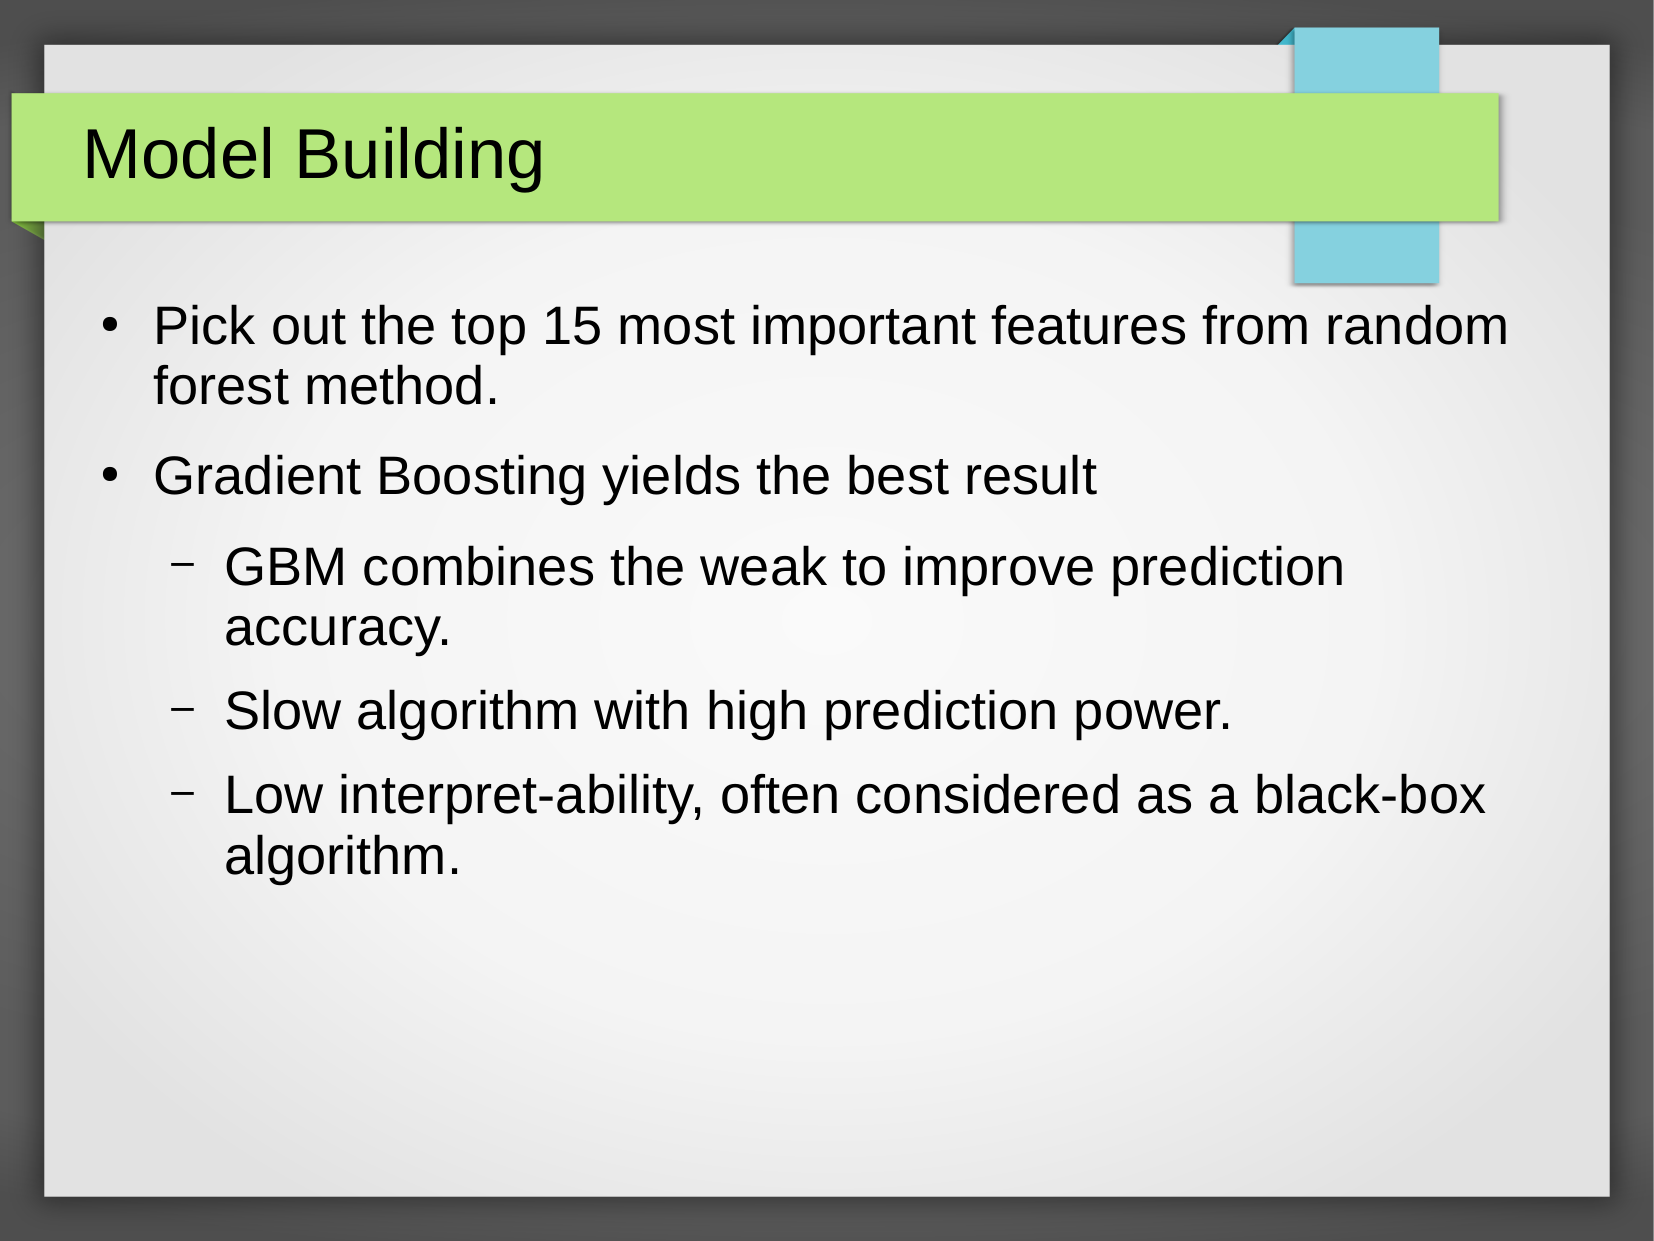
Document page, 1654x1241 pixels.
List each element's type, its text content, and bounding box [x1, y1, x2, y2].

picture [0, 0, 1654, 1241]
title Model Building [82, 94, 1264, 213]
list Pick out the top 15 most important features from random forest method. Gradient Boosting yields the best result GBM combines the weak to improve prediction accuracy. Slow algorithm with high prediction power. Low interpret-ability, often considered as a black-box algorithm. [82, 295, 1571, 1015]
